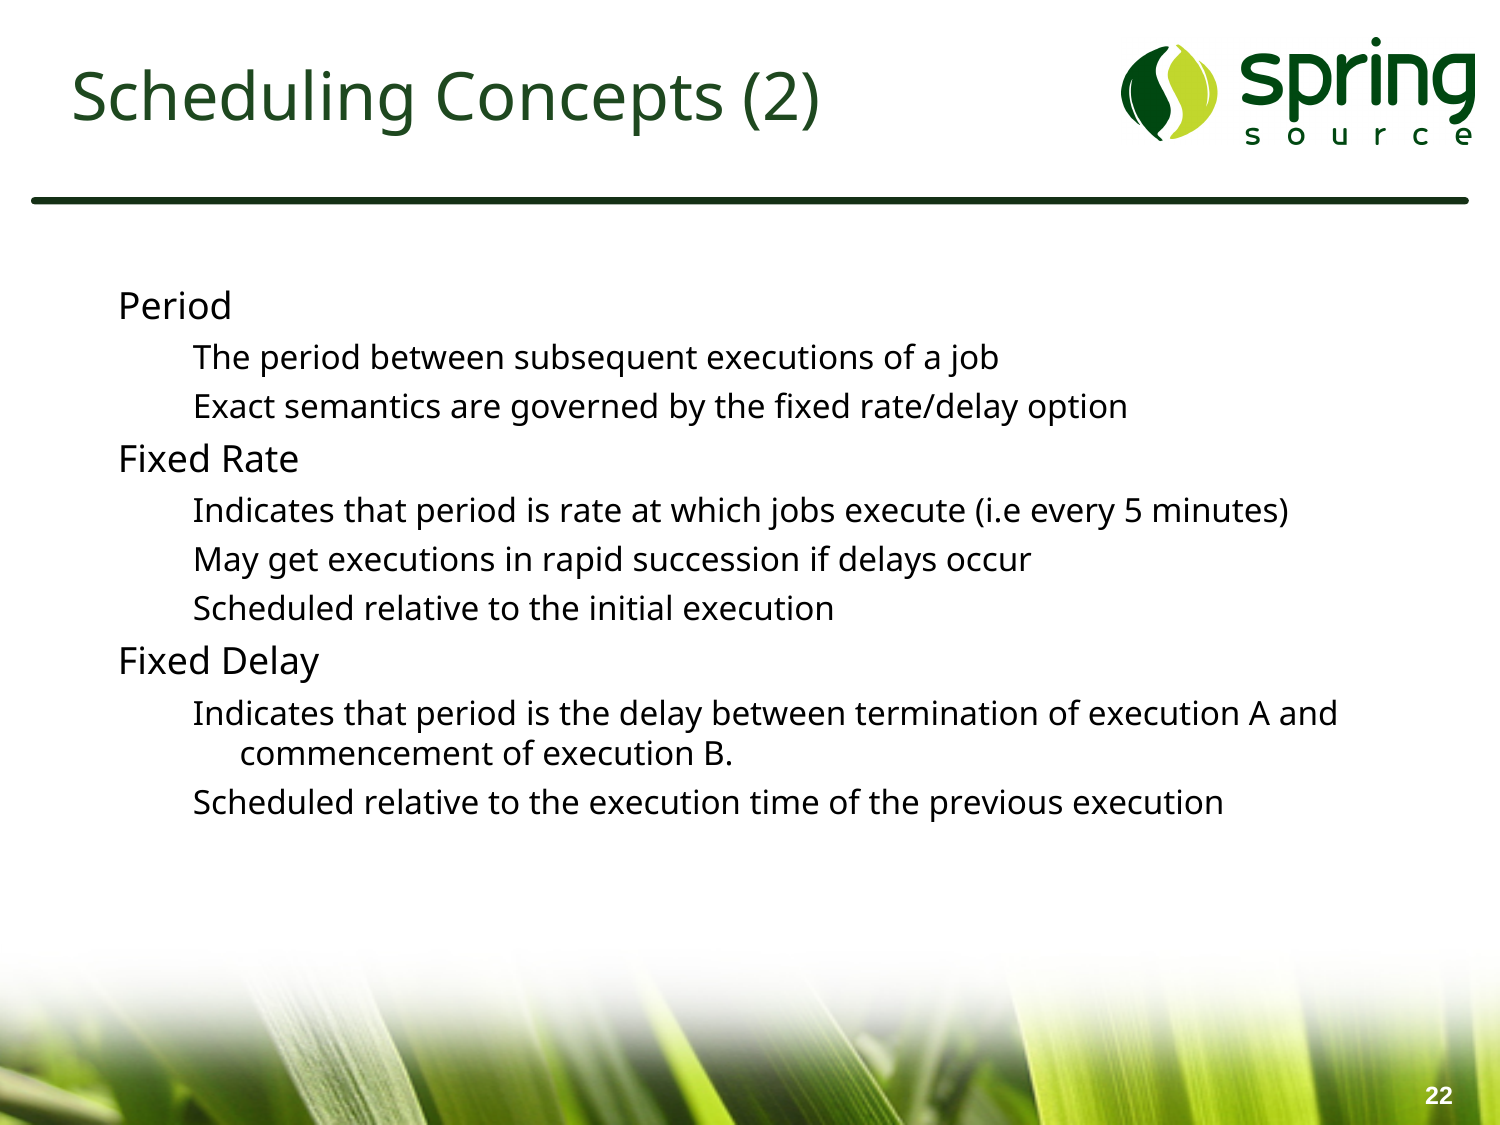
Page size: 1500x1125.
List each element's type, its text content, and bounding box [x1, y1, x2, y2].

picture [1121, 37, 1475, 145]
title Scheduling Concepts (2) [56, 13, 1089, 176]
picture [0, 944, 1500, 1125]
list Period The period between subsequent executions of a job Exact semantics are governed by the fixed rate/delay option Fixed Rate Indicates that period is rate at which jobs execute (i.e every 5 minutes) May get executions in rapid succession if delays occur Scheduled relative to the initial execution Fixed Delay Indicates that period is the delay between termination of execution A and commencement of execution B. Scheduled relative to the execution time of the previous execution [103, 275, 1394, 938]
